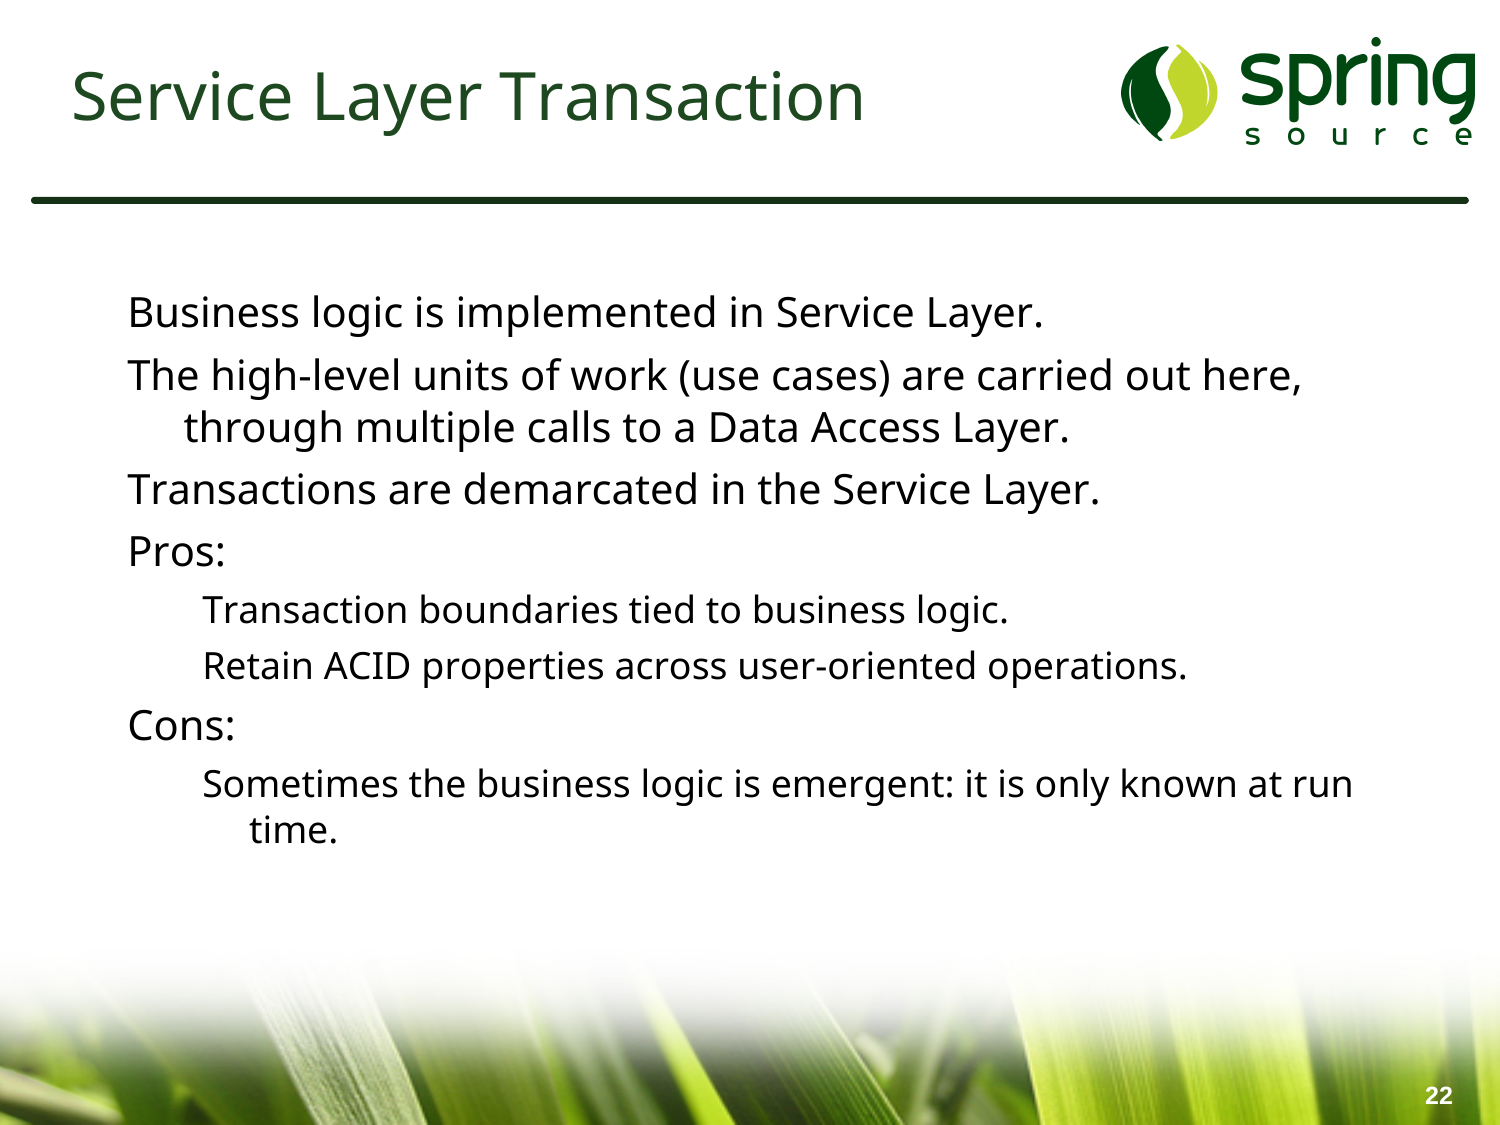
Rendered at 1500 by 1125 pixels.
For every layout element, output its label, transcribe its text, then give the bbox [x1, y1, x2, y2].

picture [1121, 37, 1475, 145]
picture [0, 944, 1500, 1125]
title Service Layer Transaction [56, 13, 1089, 176]
list Business logic is implemented in Service Layer. The high-level units of work (use cases) are carried out here, through multiple calls to a Data Access Layer. Transactions are demarcated in the Service Layer. Pros: Transaction boundaries tied to business logic. Retain ACID properties across user-oriented operations. Cons: Sometimes the business logic is emergent: it is only known at run time. [112, 278, 1388, 954]
